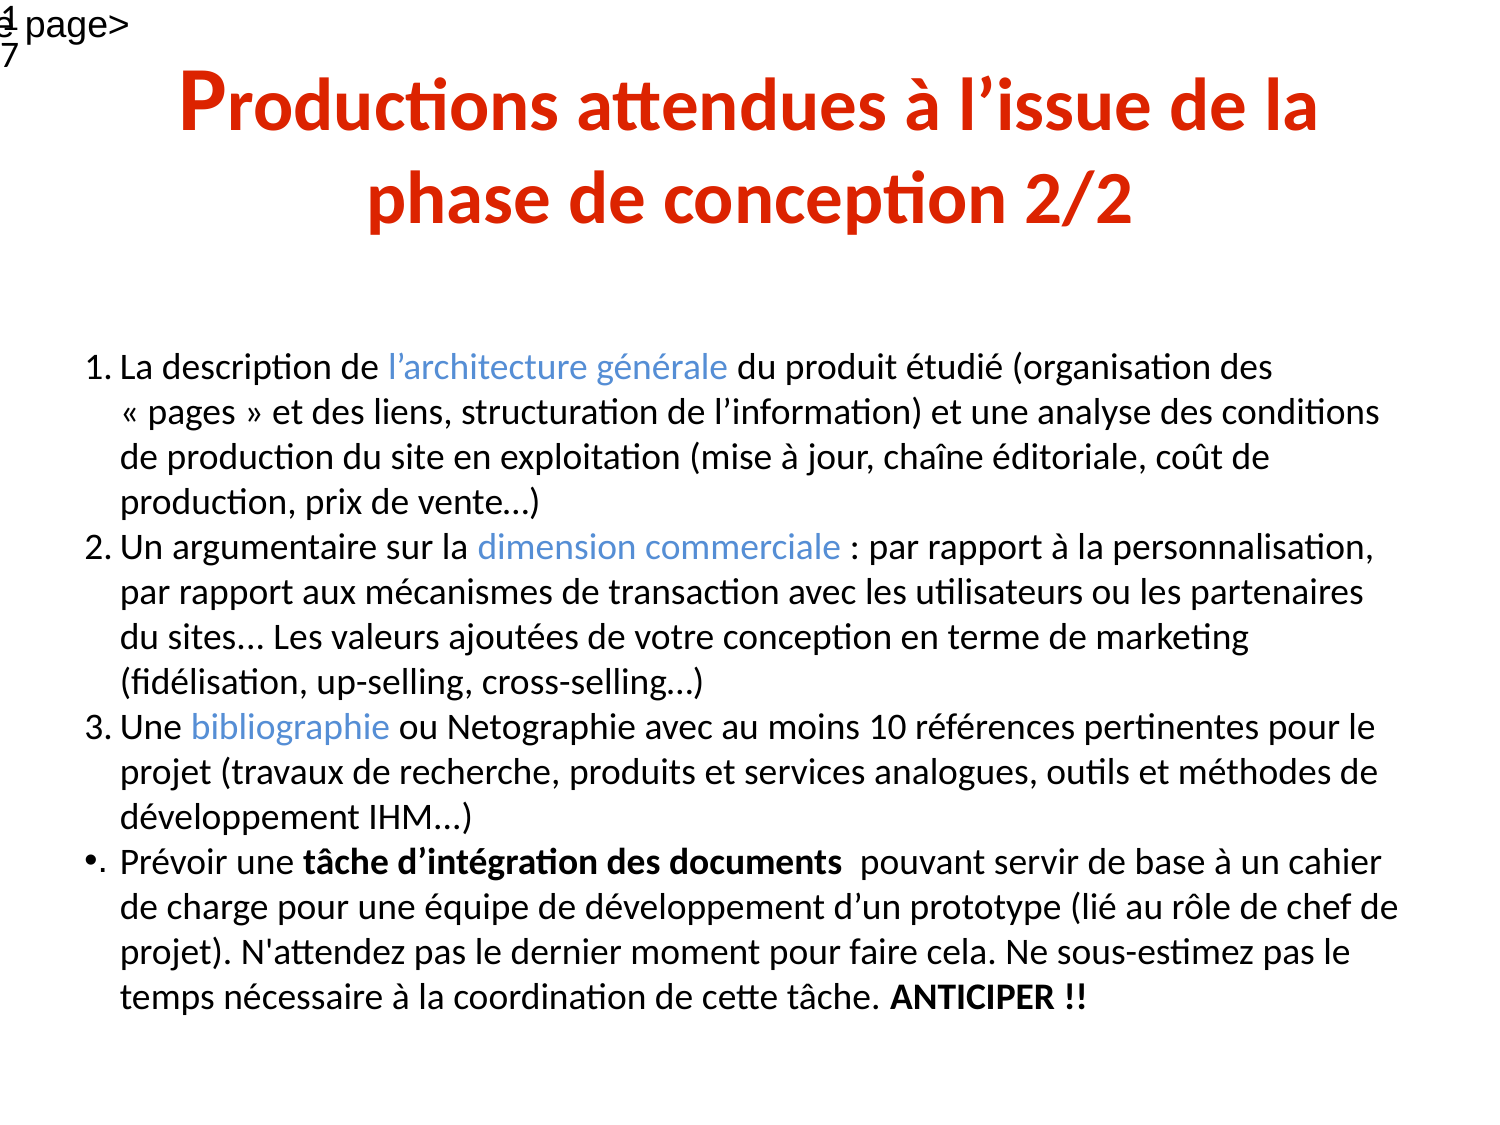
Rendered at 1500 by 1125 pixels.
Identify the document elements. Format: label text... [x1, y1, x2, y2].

text_box La description de l’architecture générale du produit étudié (organisation des « pages » et des liens, structuration de l’information) et une analyse des conditions de production du site en exploitation (mise à jour, chaîne éditoriale, coût de production, prix de vente…) Un argumentaire sur la dimension commerciale : par rapport à la personnalisation, par rapport aux mécanismes de transaction avec les utilisateurs ou les partenaires du sites... Les valeurs ajoutées de votre conception en terme de marketing (fidélisation, up-selling, cross-selling…) Une bibliographie ou Netographie avec au moins 10 références pertinentes pour le projet (travaux de recherche, produits et services analogues, outils et méthodes de développement IHM...) Prévoir une tâche d’intégration des documents pouvant servir de base à un cahier de charge pour une équipe de développement d’un prototype (lié au rôle de chef de projet). N'attendez pas le dernier moment pour faire cela. Ne sous-estimez pas le temps nécessaire à la coordination de cette tâche. ANTICIPER !! [69, 334, 1420, 1077]
text_box Productions attendues à l’issue de la phase de conception 2/2 [74, 45, 1425, 233]
